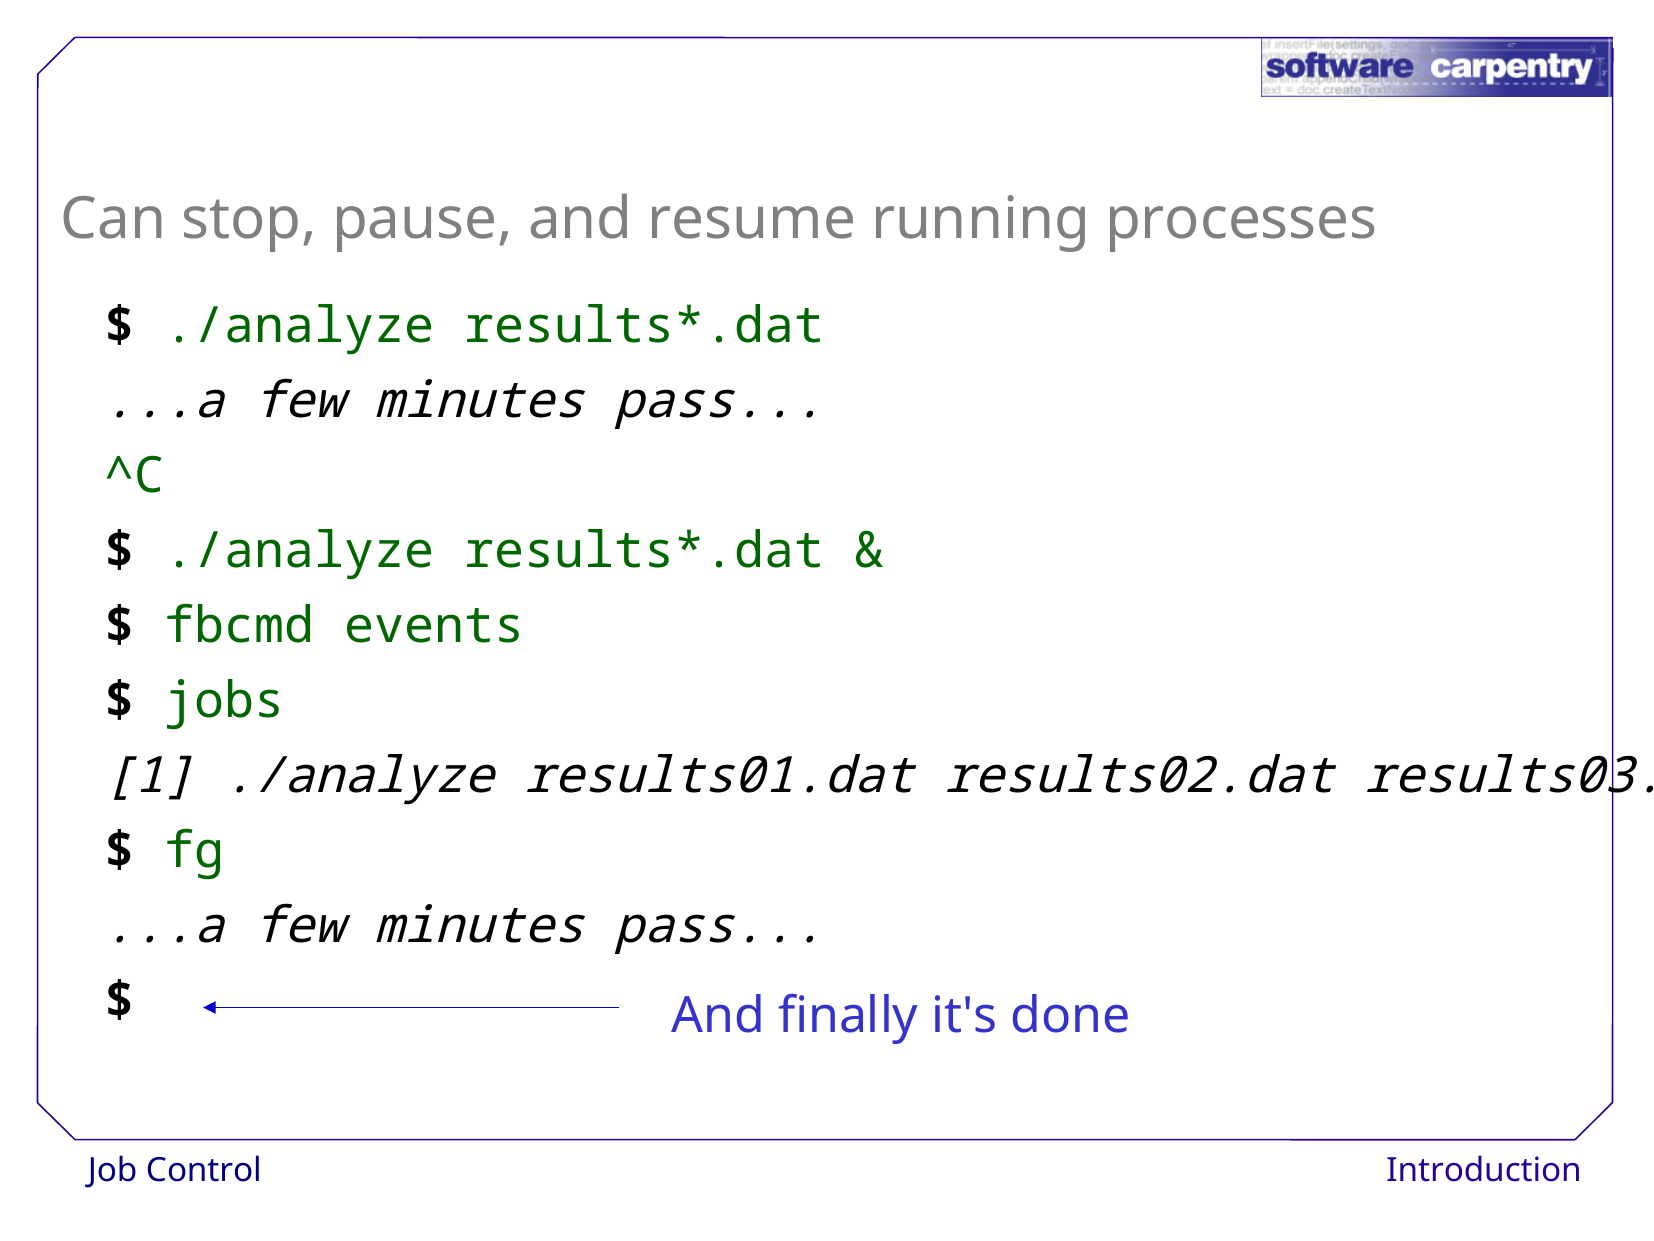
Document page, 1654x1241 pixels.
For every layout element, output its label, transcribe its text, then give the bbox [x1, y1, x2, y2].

text_box $ ./analyze results*.dat ...a few minutes pass... ^C $ ./analyze results*.dat & $ fbcmd events $ jobs [1] ./analyze results01.dat results02.dat results03.dat $ fg ...a few minutes pass... $ [89, 270, 1512, 1065]
picture [1261, 39, 1613, 97]
text_box Can stop, pause, and resume running processes [45, 138, 1543, 259]
text_box And finally it's done [656, 960, 1536, 1055]
